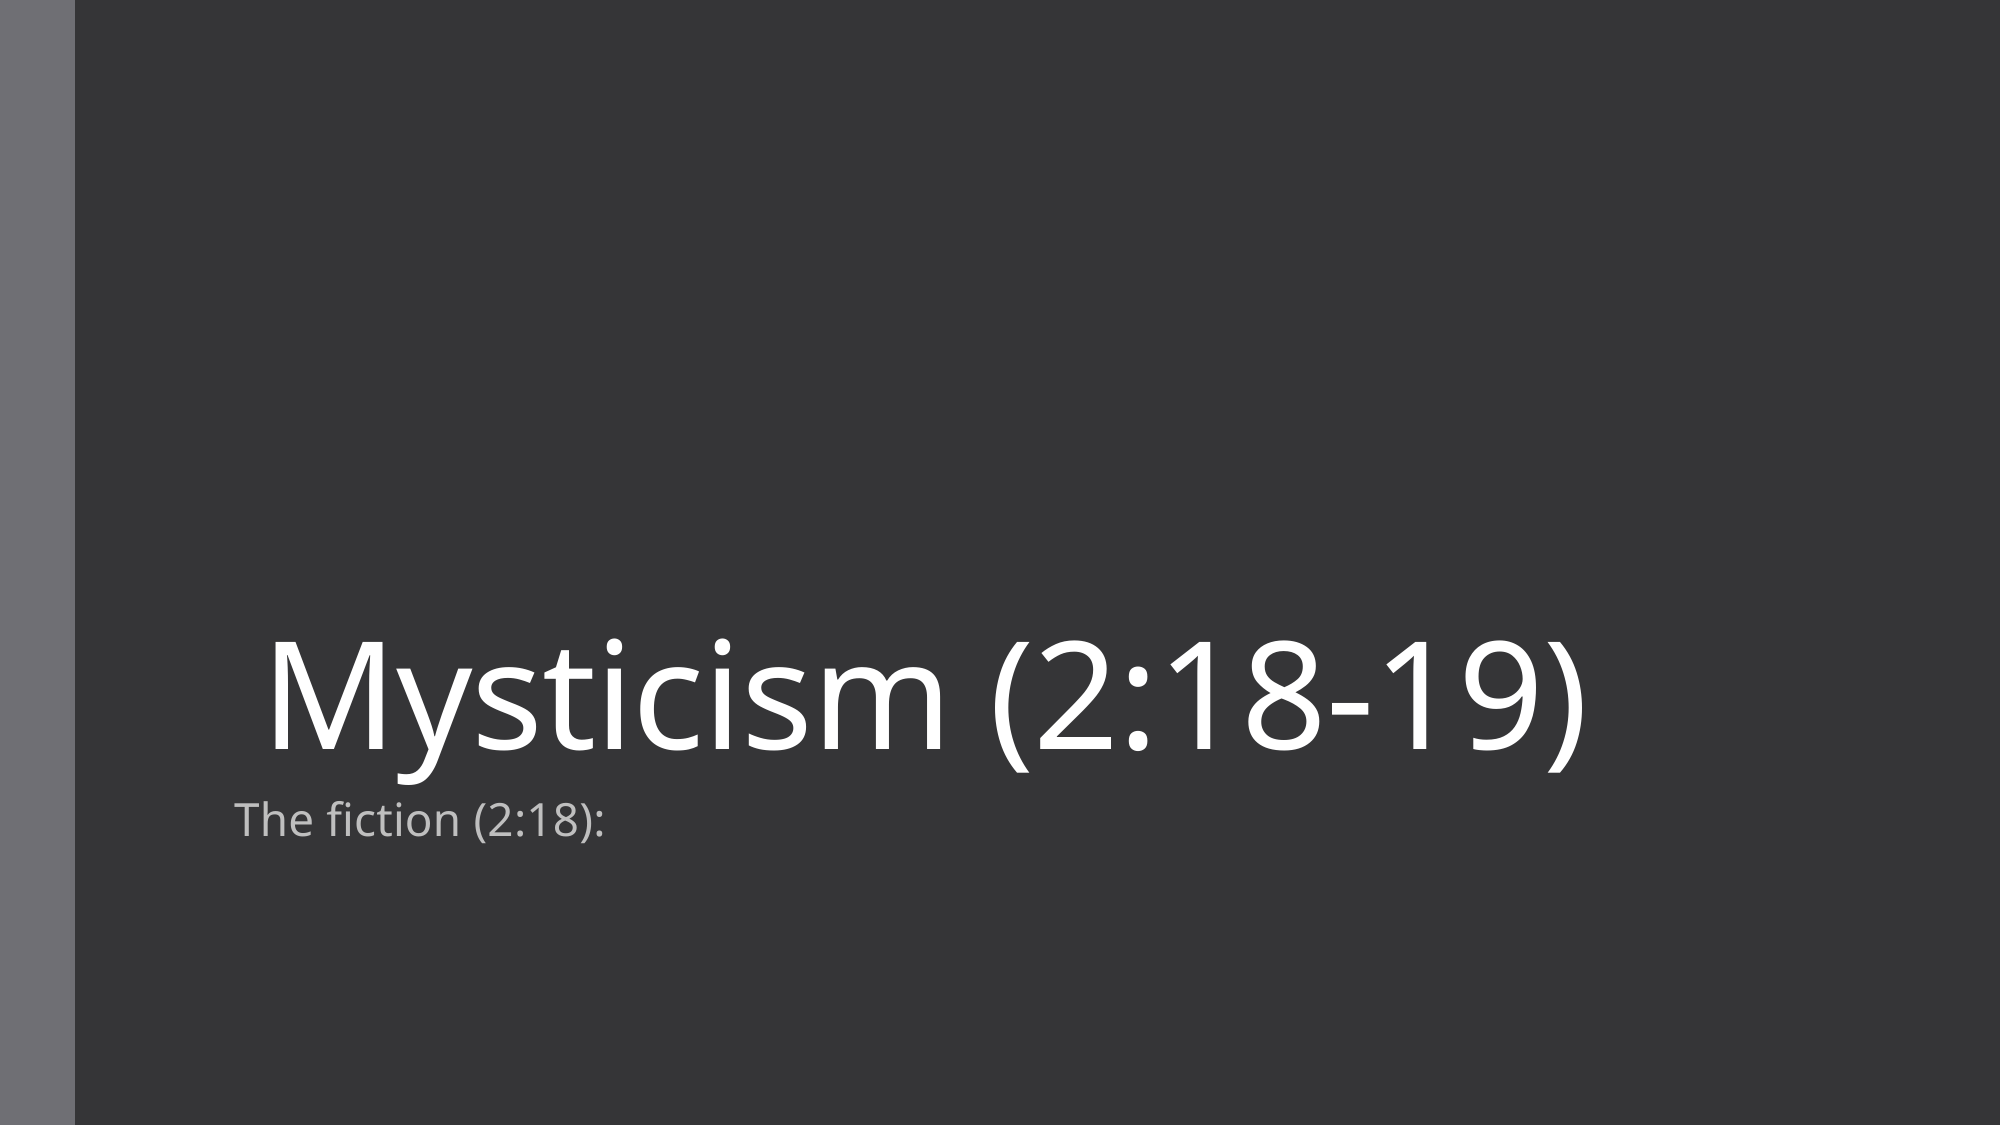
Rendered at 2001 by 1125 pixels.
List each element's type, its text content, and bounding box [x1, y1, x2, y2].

title Mysticism (2:18-19) [206, 124, 1752, 787]
subtitle The fiction (2:18): [206, 787, 1752, 1066]
